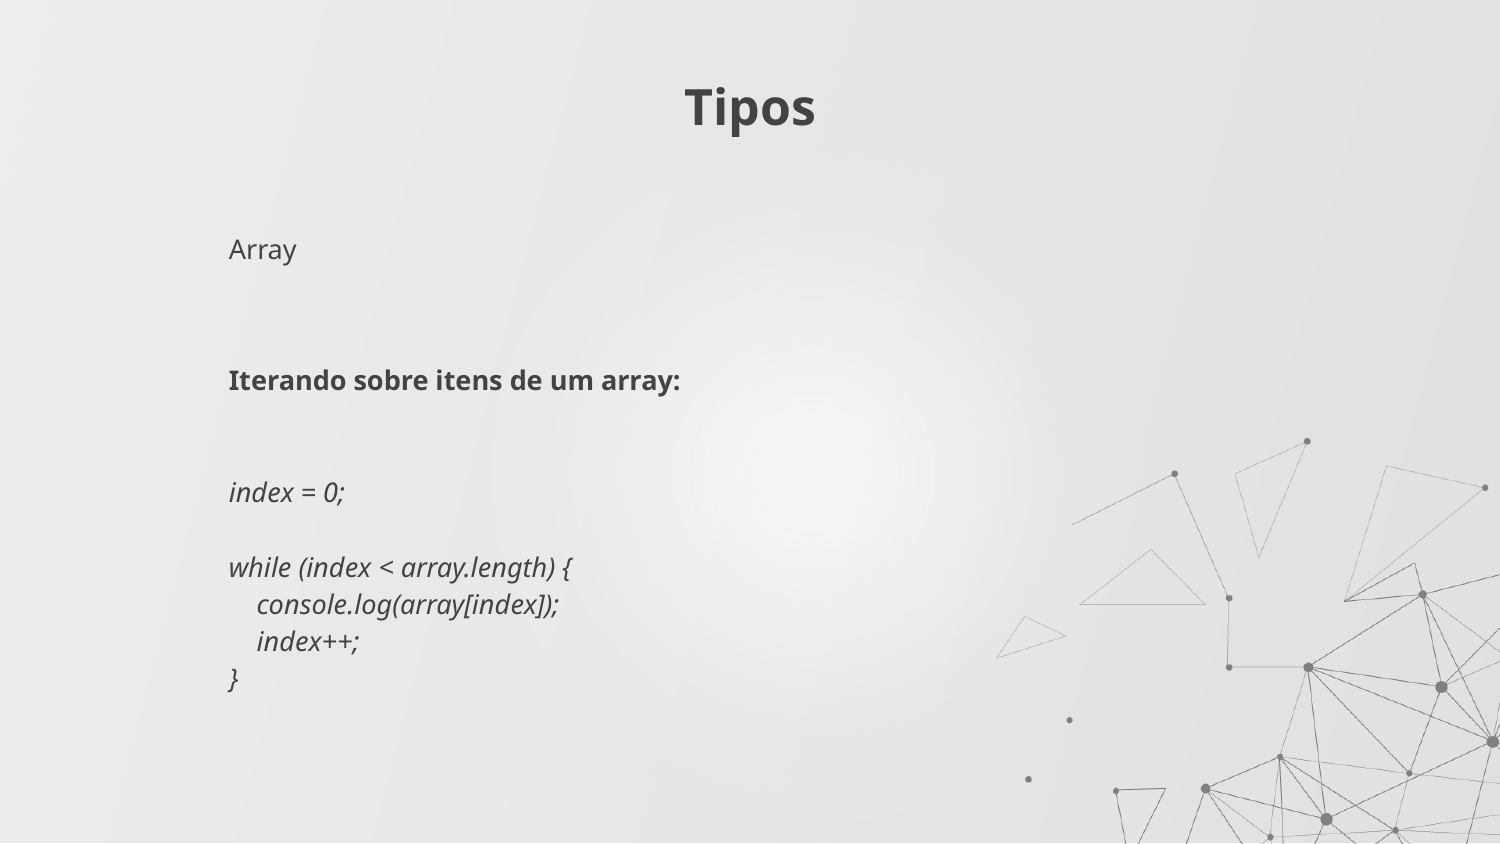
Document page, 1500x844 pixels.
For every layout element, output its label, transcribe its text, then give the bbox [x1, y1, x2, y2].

title Tipos [60, 60, 1441, 216]
picture [0, 0, 1500, 844]
list Array Iterando sobre itens de um array: index = 0; while (index < array.length) { console.log(array[index]); index++; } [142, 216, 1278, 455]
